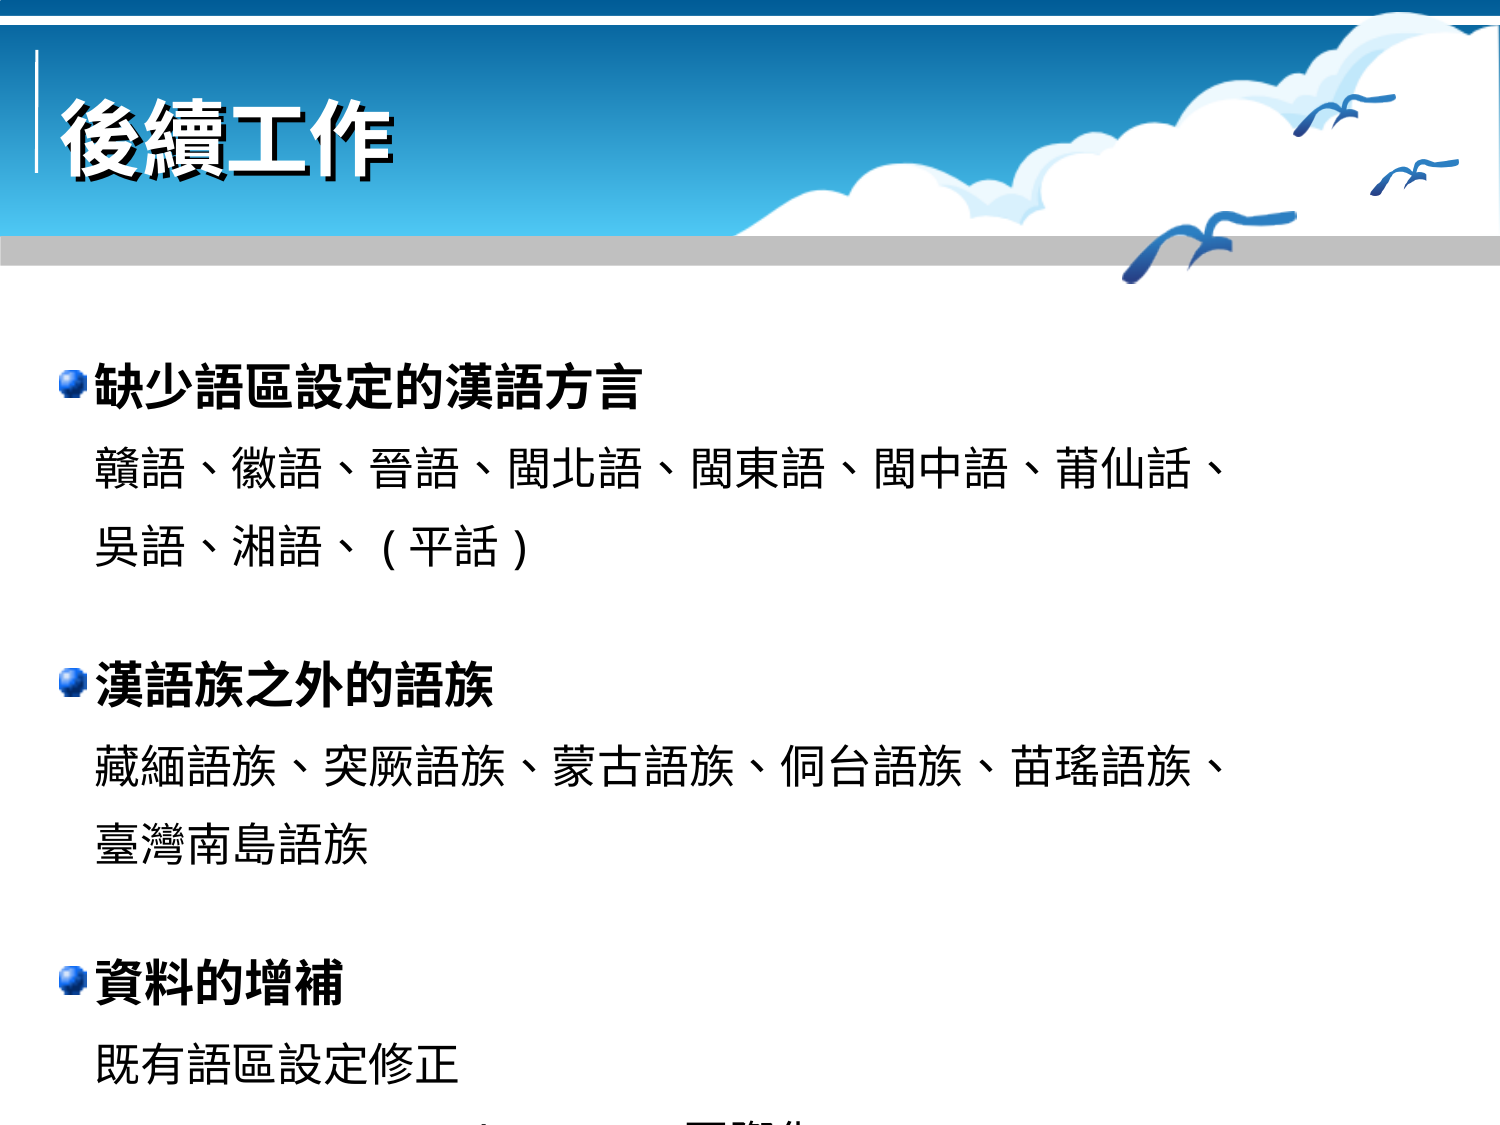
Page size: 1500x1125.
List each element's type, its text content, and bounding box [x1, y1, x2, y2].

picture [730, 12, 1500, 284]
title 後續工作 [59, 86, 1465, 186]
list 缺少語區設定的漢語方言 贛語、徽語、晉語、閩北語、閩東語、閩中語、莆仙話、 吳語、湘語、(平話) 漢語族之外的語族 藏緬語族、突厥語族、蒙古語族、侗台語族、苗瑤語族、 臺灣南島語族 資料的增補 既有語區設定修正 i18n (internationalization): 國際化 L10n (Localization): 本地化 [59, 311, 1441, 1111]
